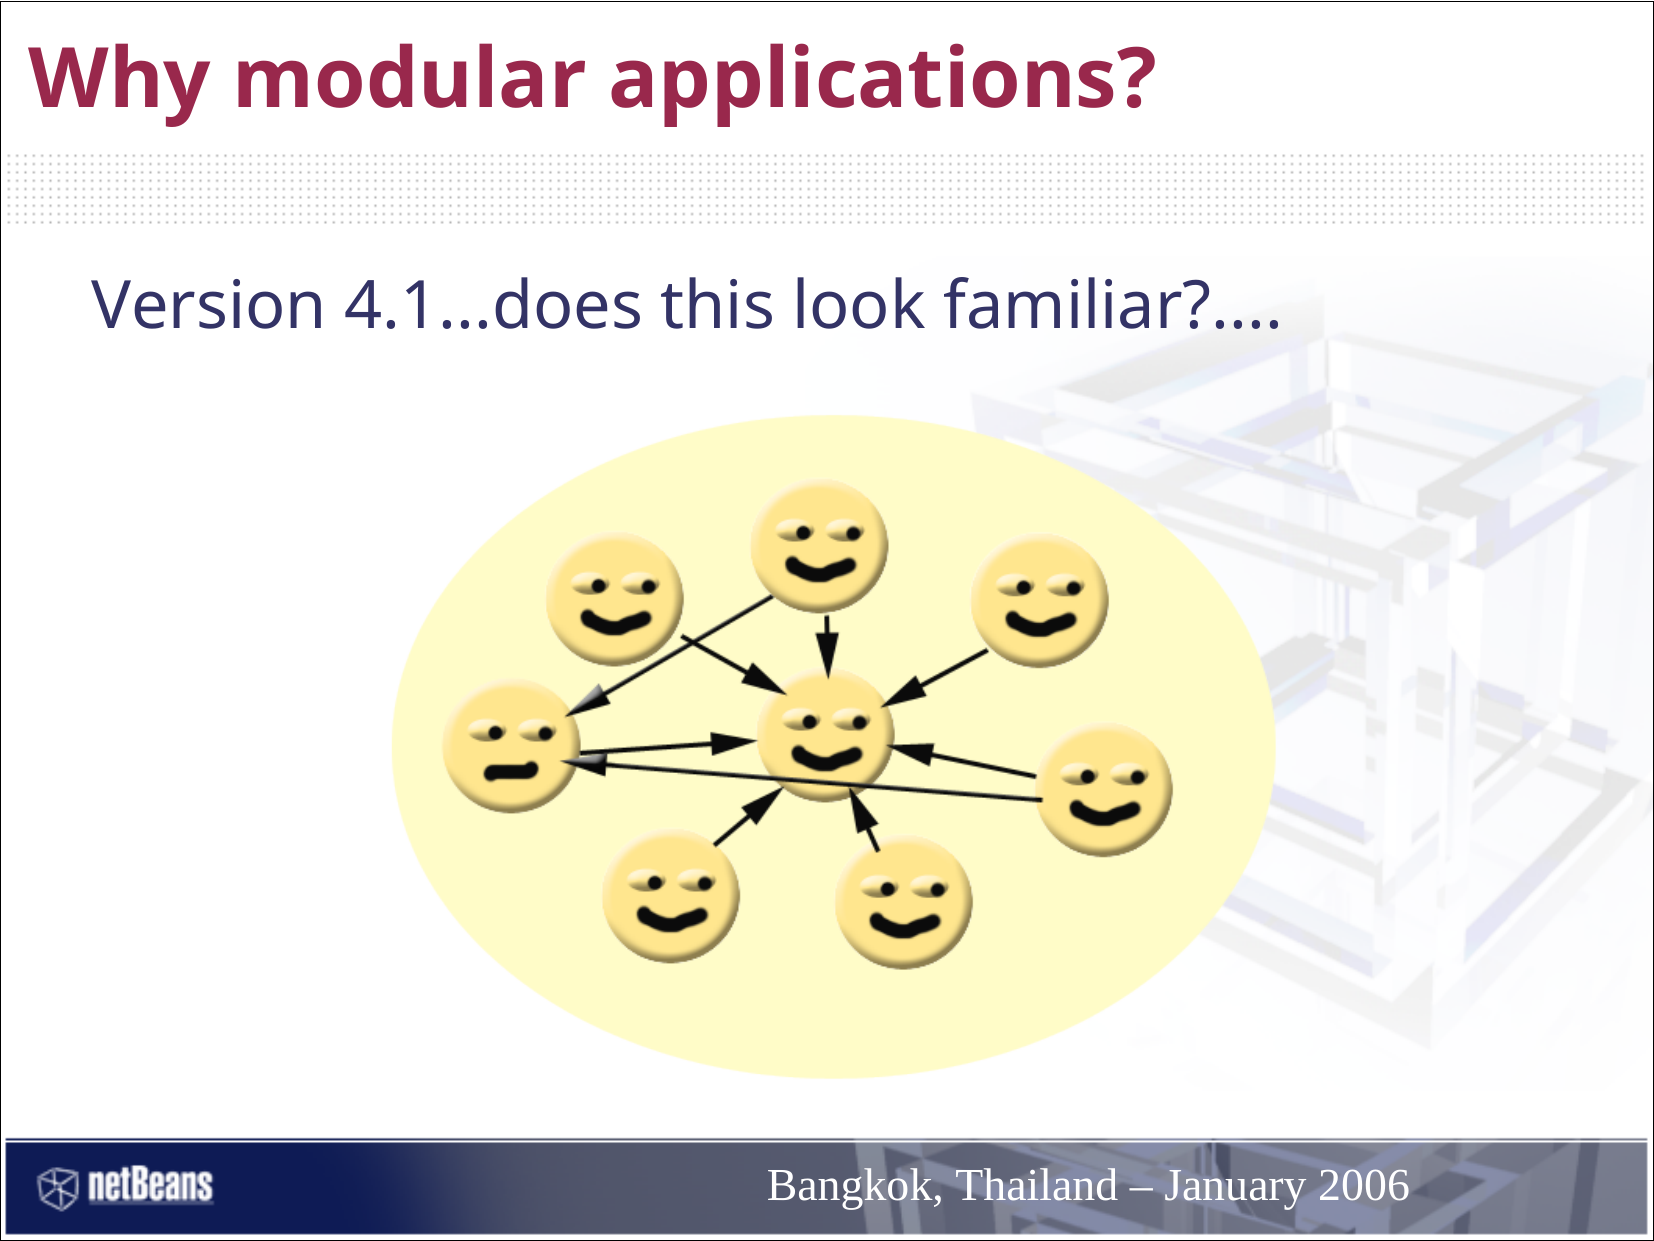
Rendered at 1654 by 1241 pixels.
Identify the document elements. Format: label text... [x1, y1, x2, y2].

title Why modular applications? [28, 0, 1619, 152]
picture [1, 2, 1653, 1240]
list Version 4.1...does this look familiar?.... [73, 257, 1574, 1127]
